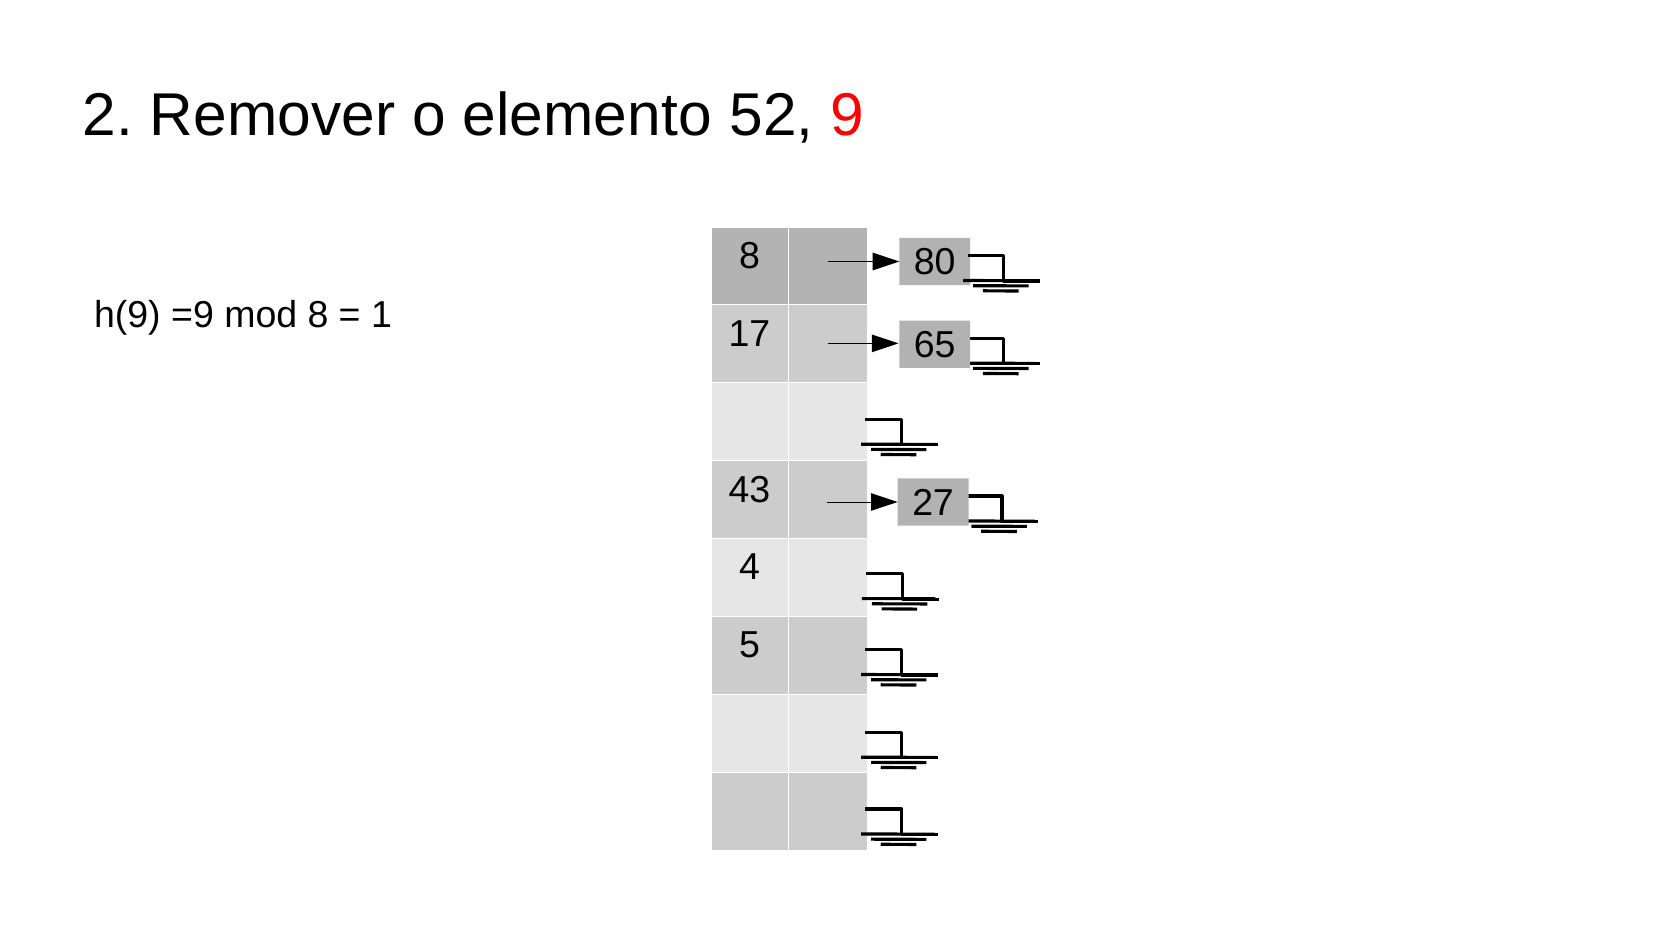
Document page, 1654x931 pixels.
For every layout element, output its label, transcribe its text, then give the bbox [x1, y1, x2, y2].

table_cell [789, 461, 867, 538]
table_cell 17 [712, 305, 788, 382]
table_cell 43 [712, 461, 788, 538]
text_box h(9) =9 mod 8 = 1 [79, 285, 418, 343]
table_cell 4 [712, 539, 788, 616]
text_box 27 [897, 478, 969, 526]
table_cell [789, 617, 867, 694]
table_cell 5 [712, 617, 788, 694]
table_cell [789, 539, 867, 616]
table_cell [712, 695, 788, 772]
table_cell [789, 695, 867, 772]
table_cell [789, 383, 867, 460]
table_cell [789, 305, 867, 382]
title 2. Remover o elemento 52, 9 [82, 37, 1571, 193]
table_cell [789, 773, 867, 850]
table_cell [712, 773, 788, 850]
table_header [789, 228, 867, 304]
text_box 80 [899, 237, 971, 286]
text_box 65 [899, 320, 971, 368]
table_header 8 [712, 228, 788, 304]
table_cell [712, 383, 788, 460]
